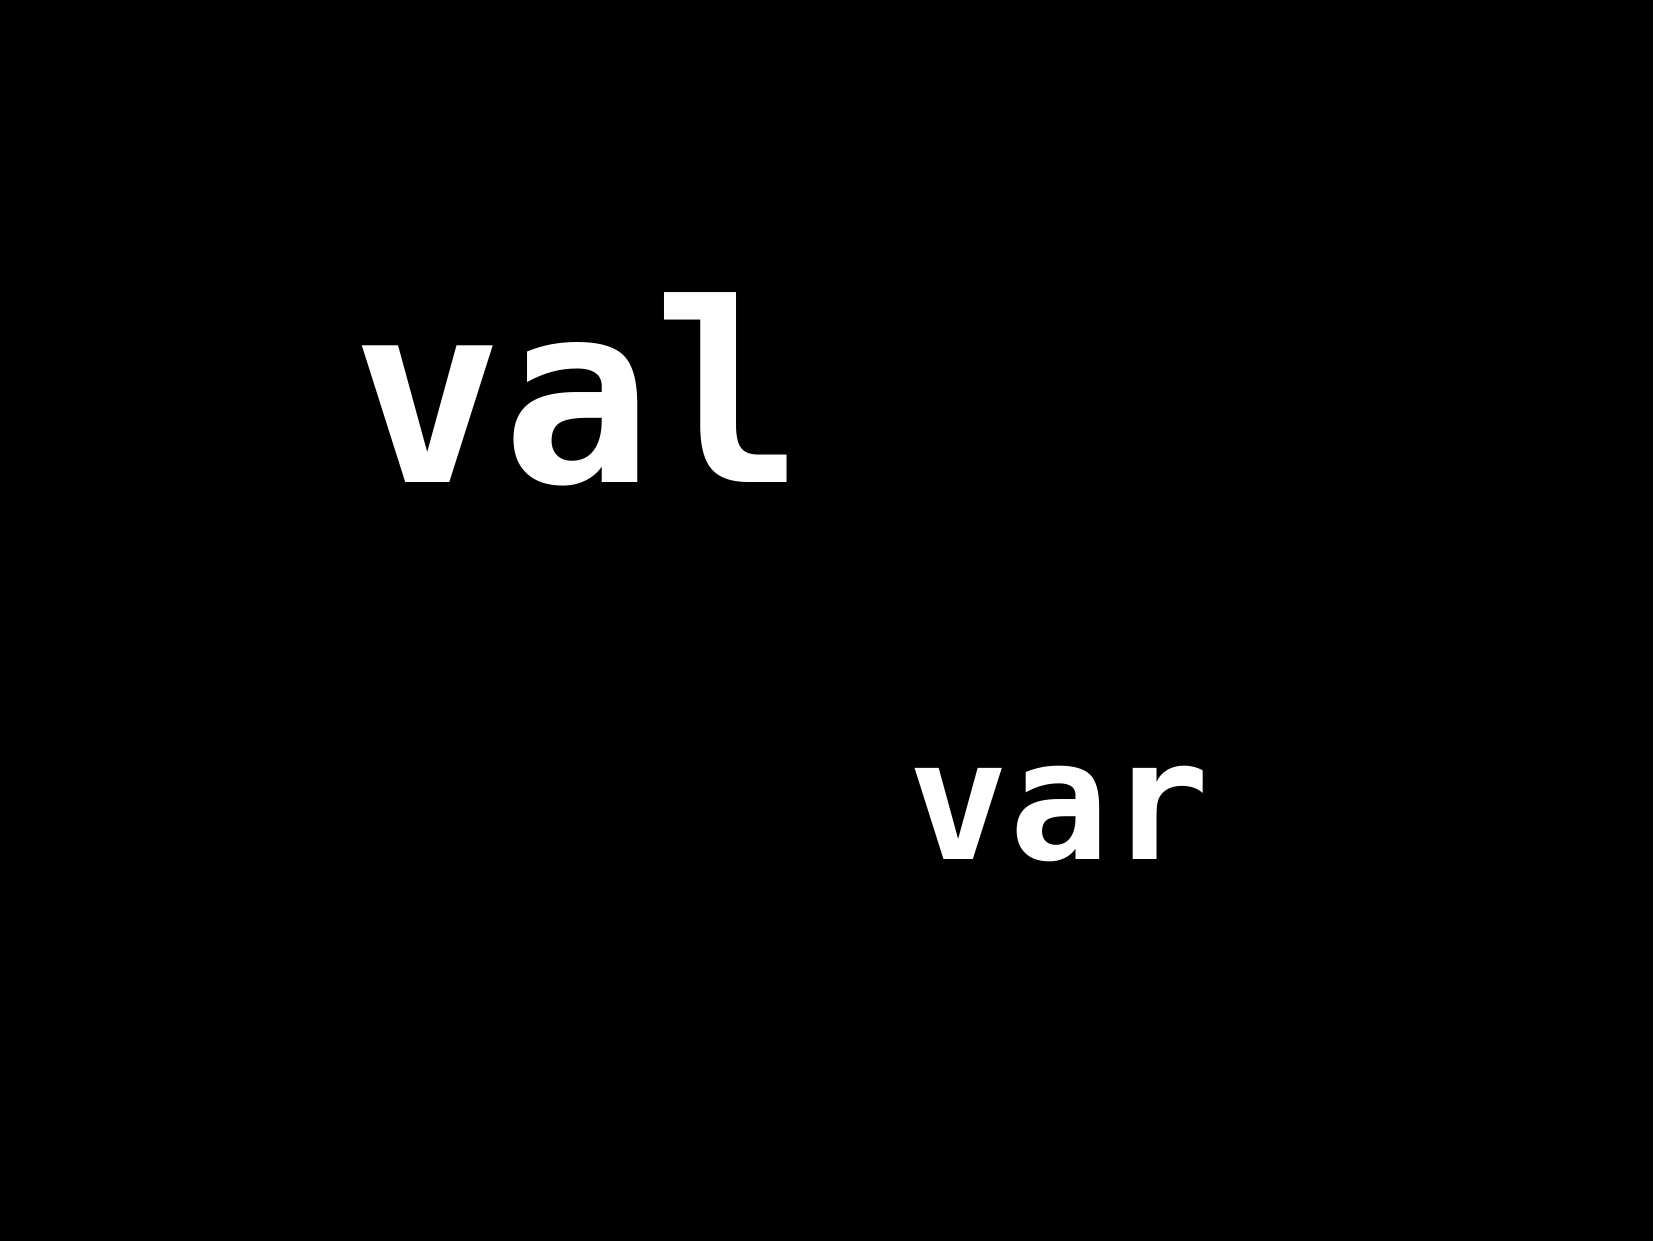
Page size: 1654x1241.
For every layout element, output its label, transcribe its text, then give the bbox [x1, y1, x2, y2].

text_box var [894, 697, 1226, 906]
text_box val [337, 243, 819, 549]
